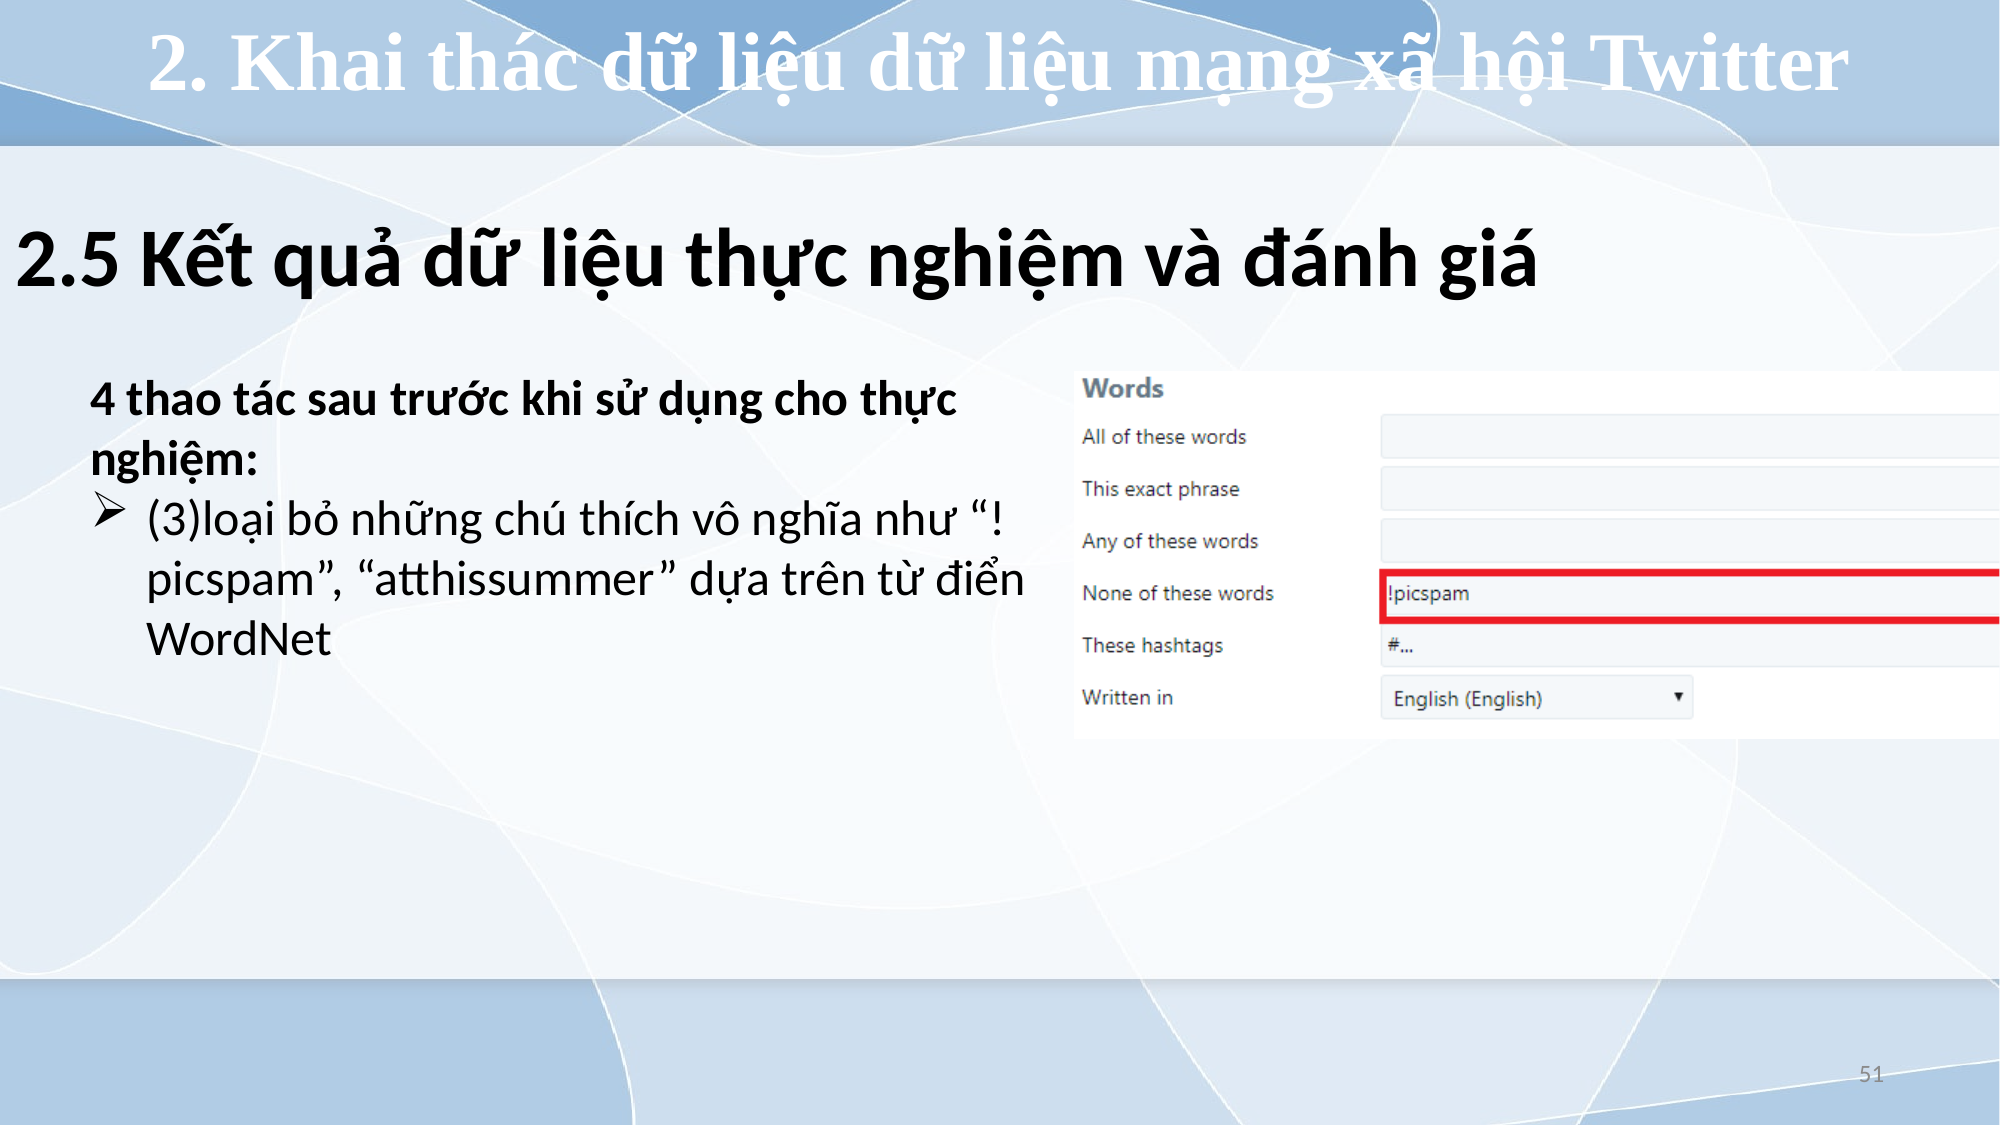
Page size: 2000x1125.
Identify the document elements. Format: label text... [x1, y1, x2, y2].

text_box 2. Khai thác dữ liệu dữ liệu mạng xã hội Twitter [0, 0, 2000, 115]
text_box 4 thao tác sau trước khi sử dụng cho thực nghiệm: (3)loại bỏ những chú thích vô nghĩa như “!picspam”, “atthissummer” dựa trên từ điển WordNet [75, 357, 1075, 733]
slide_number <number> [1432, 1042, 1900, 1103]
title 2.5 Kết quả dữ liệu thực nghiệm và đánh giá [0, 153, 1988, 354]
picture [1074, 371, 2000, 739]
